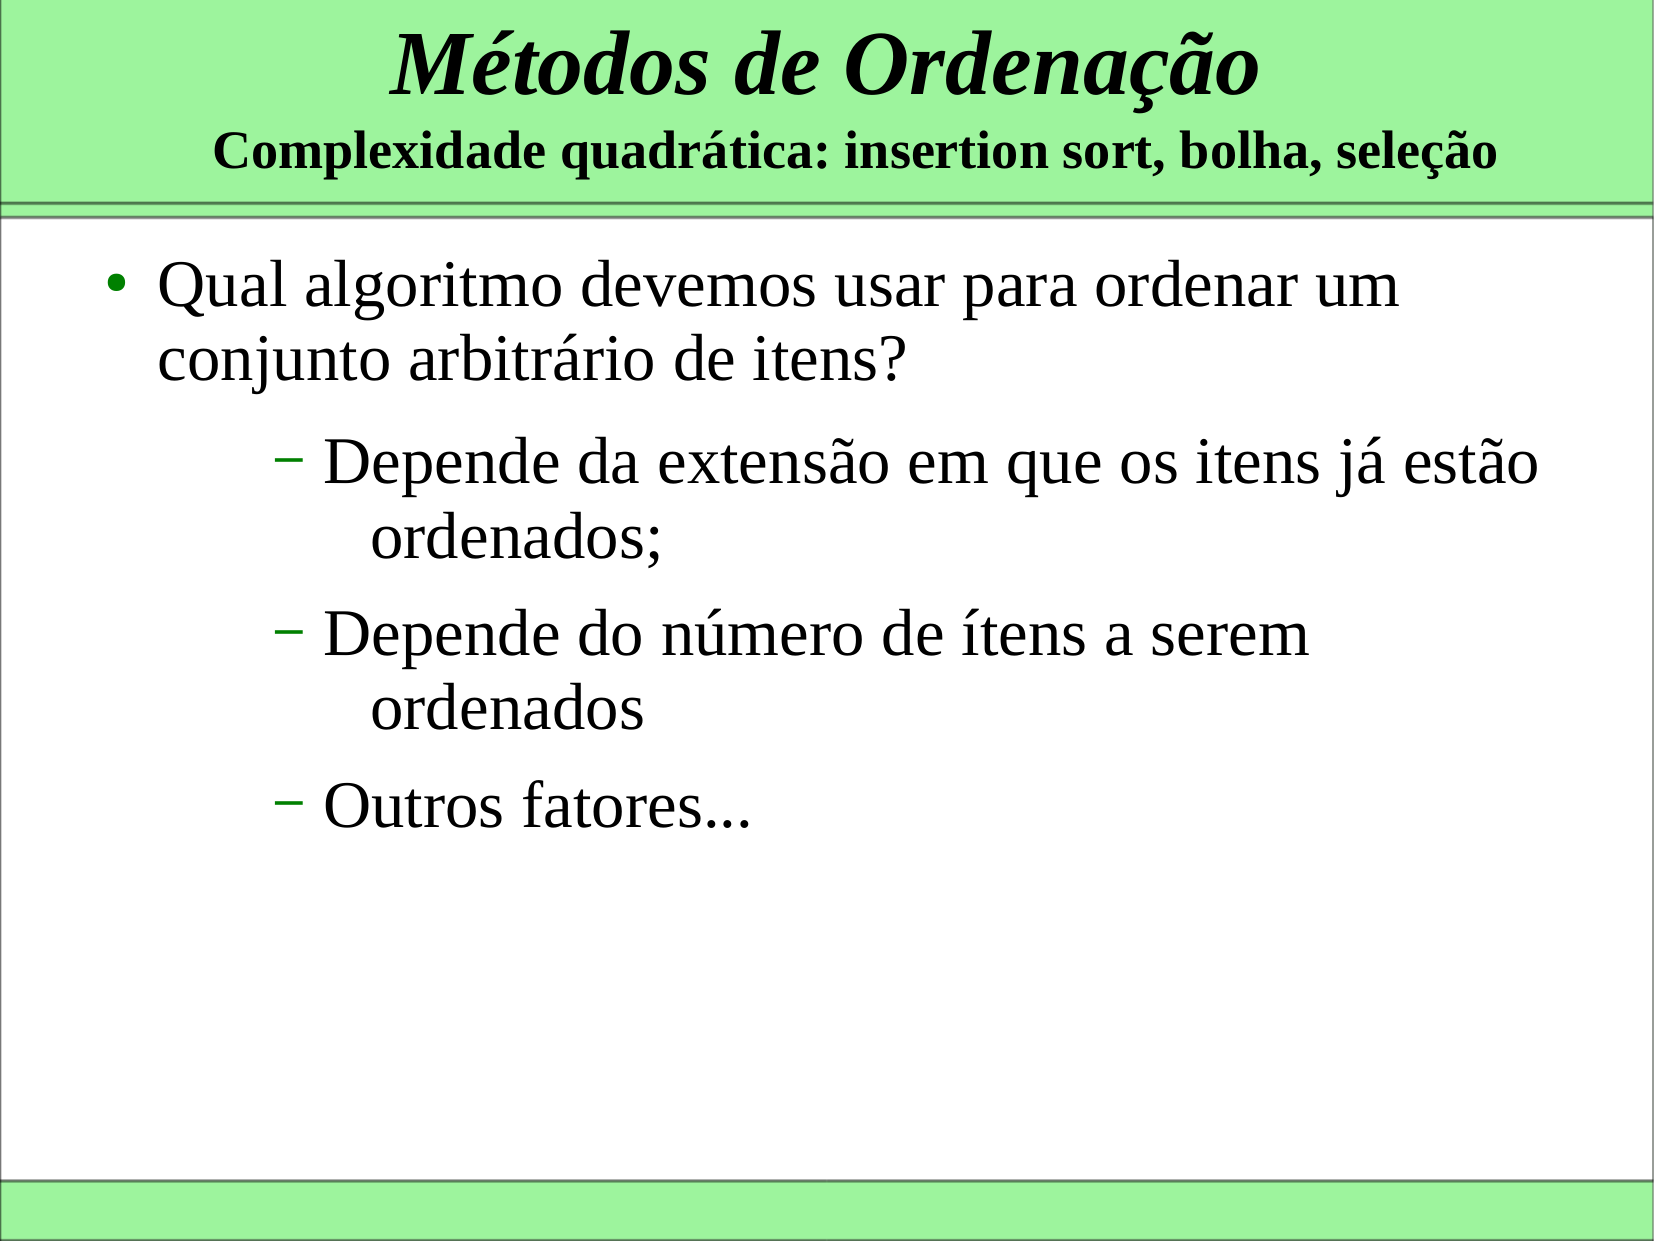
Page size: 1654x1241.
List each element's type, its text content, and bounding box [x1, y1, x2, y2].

list Qual algoritmo devemos usar para ordenar um conjunto arbitrário de itens? Depende da extensão em que os itens já estão ordenados; Depende do número de ítens a serem ordenados Outros fatores... [86, 246, 1576, 1051]
picture [0, 0, 1654, 1241]
text_box Complexidade quadrática: insertion sort, bolha, seleção [178, 112, 1513, 188]
title Métodos de Ordenação [82, 12, 1571, 115]
